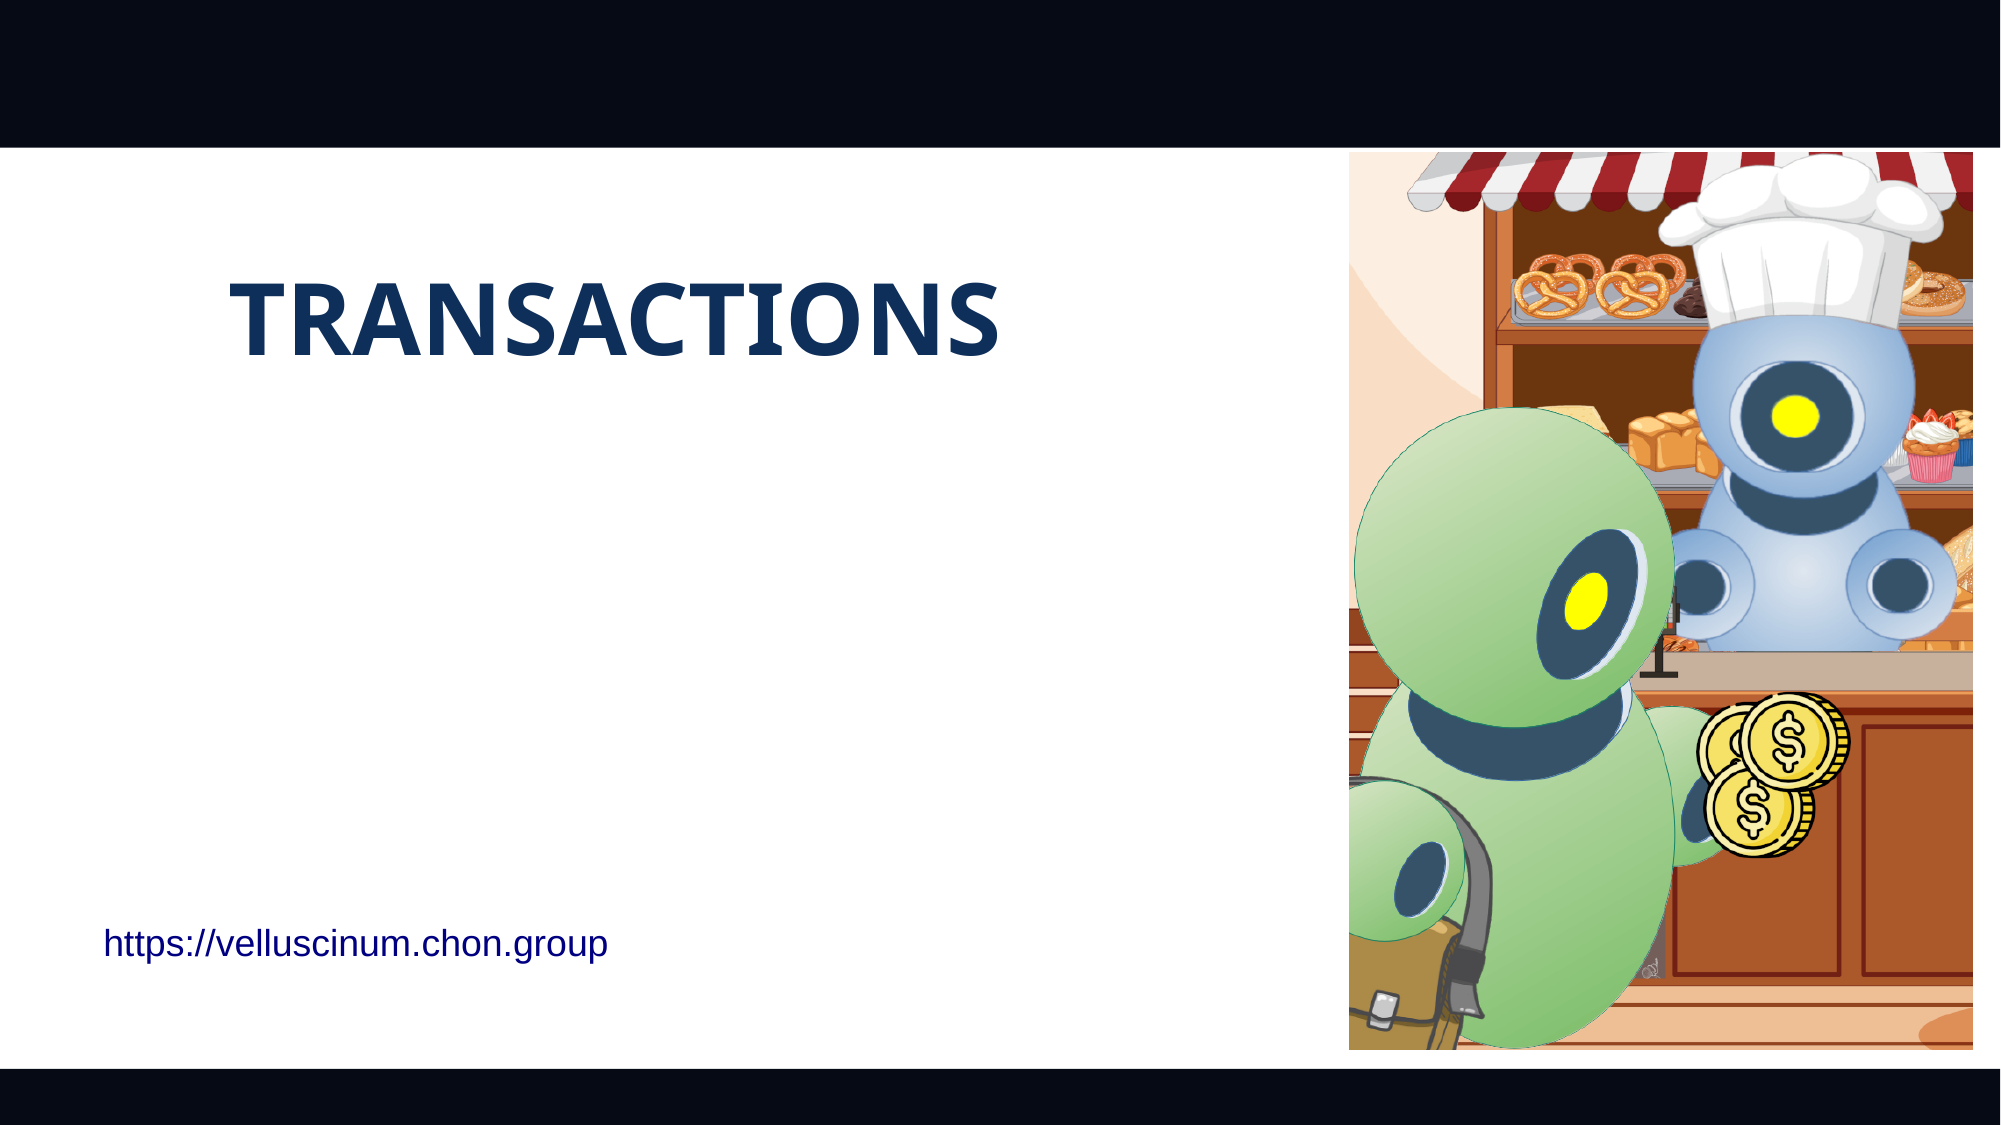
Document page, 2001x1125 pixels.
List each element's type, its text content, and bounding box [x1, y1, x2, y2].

text_box https://velluscinum.chon.group [88, 915, 1004, 973]
text_box TRANSACTIONS [4, 247, 1227, 383]
picture [1349, 152, 1973, 1050]
